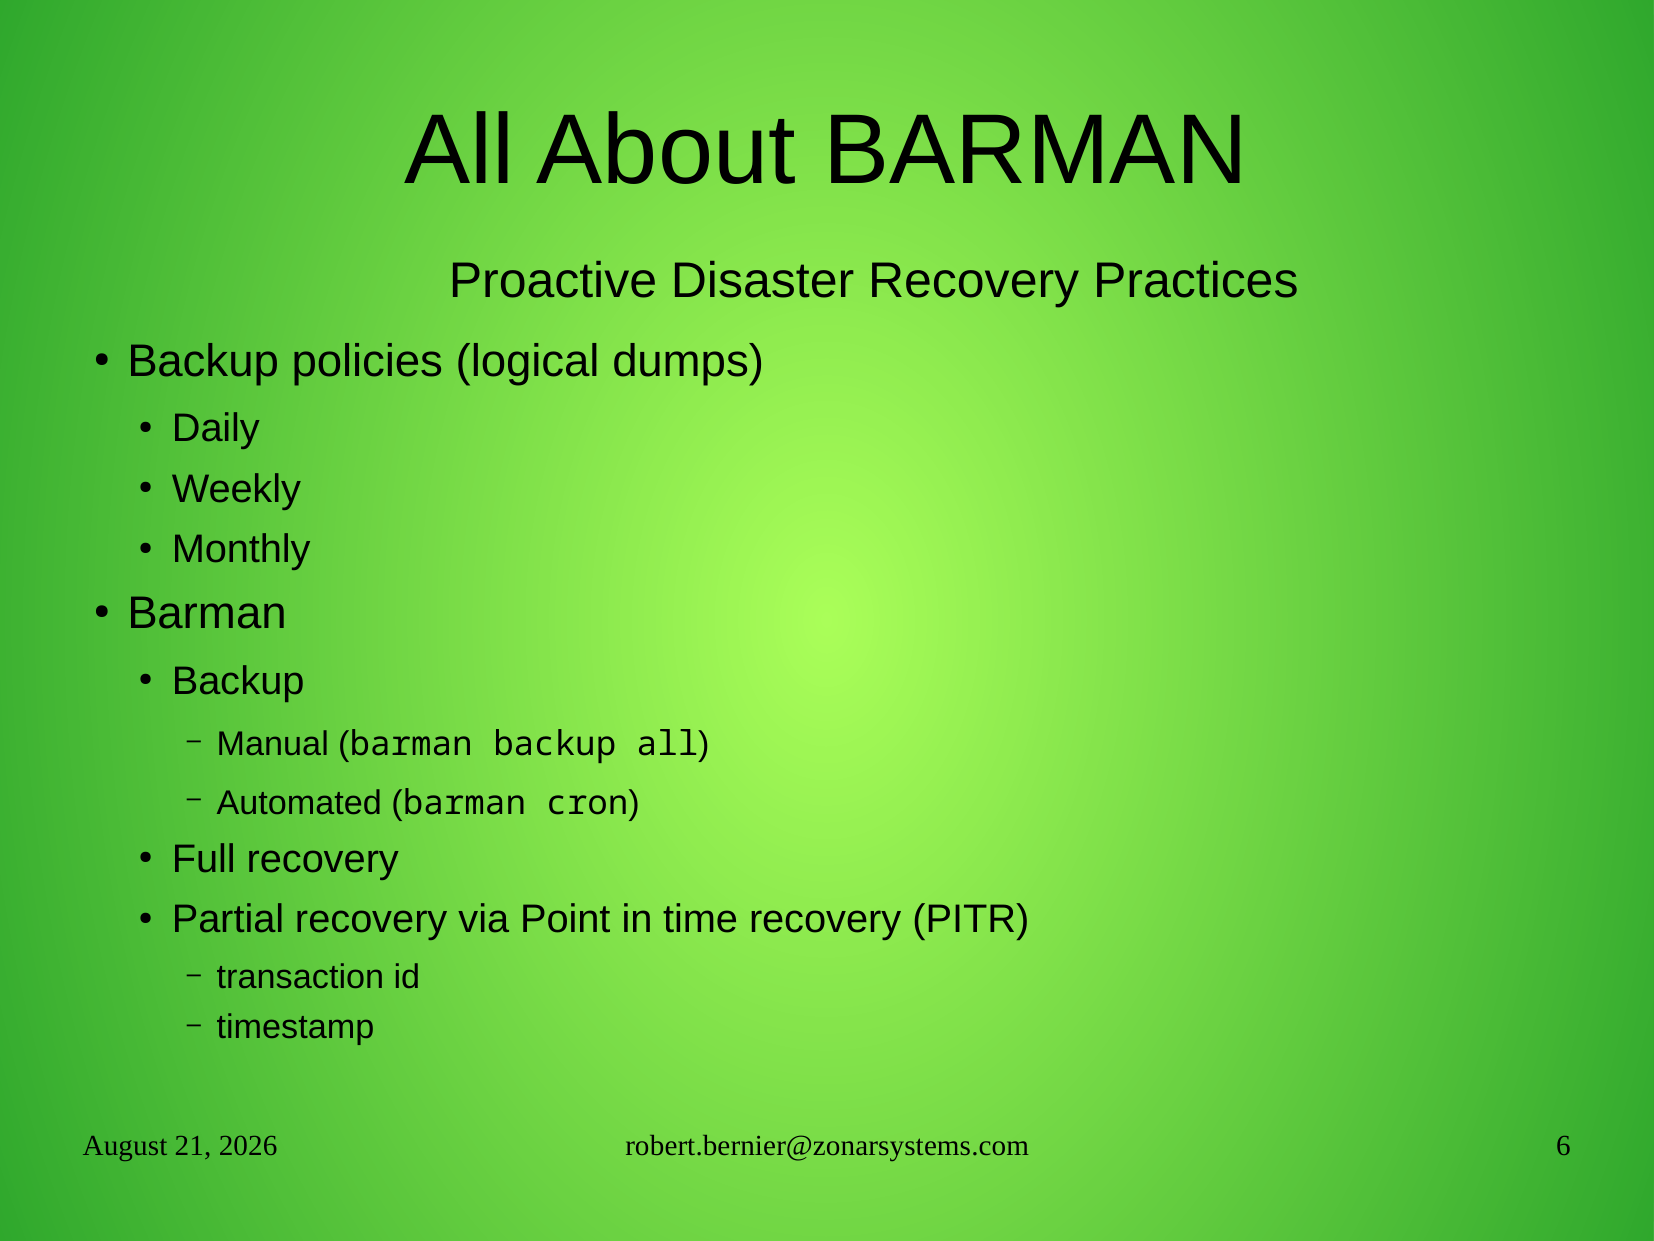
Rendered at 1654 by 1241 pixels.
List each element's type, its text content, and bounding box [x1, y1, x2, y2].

list Backup policies (logical dumps) Daily Weekly Monthly Barman Backup Manual (barman backup all) Automated (barman cron) Full recovery Partial recovery via Point in time recovery (PITR) transaction id timestamp [82, 334, 1571, 1054]
title All About BARMAN [82, 47, 1571, 252]
title Proactive Disaster Recovery Practices [413, 236, 1335, 325]
